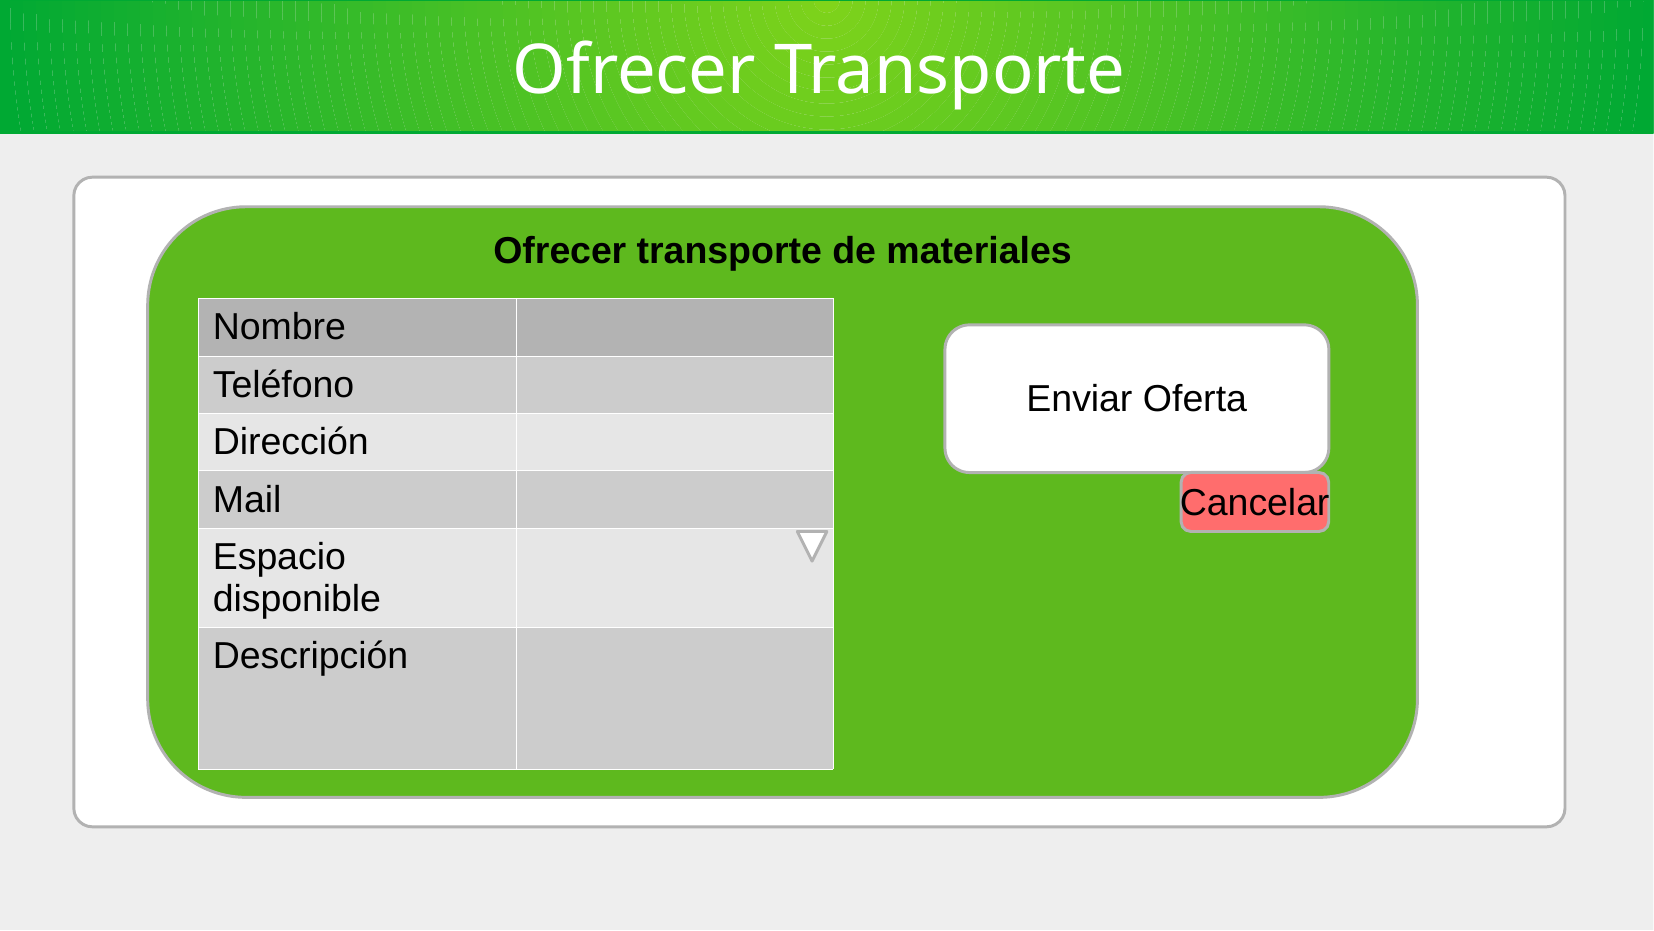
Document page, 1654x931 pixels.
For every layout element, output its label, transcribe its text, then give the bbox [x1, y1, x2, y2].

table_cell [517, 529, 833, 627]
table_cell [517, 414, 833, 470]
text_box Enviar Oferta [944, 324, 1329, 473]
title Ofrecer Transporte [73, 14, 1565, 119]
table_cell Dirección [199, 414, 516, 470]
text_box [797, 531, 827, 562]
table_cell [517, 628, 833, 769]
table_cell [517, 357, 833, 413]
text_box Cancelar [1181, 472, 1329, 532]
table_cell Teléfono [199, 357, 516, 413]
table_cell Descripción [199, 628, 516, 769]
table_header [517, 299, 833, 356]
table_cell Mail [199, 471, 516, 528]
table_cell Espacio disponible [199, 529, 516, 627]
text_box Ofrecer transporte de materiales [147, 206, 1418, 798]
table_cell [517, 471, 833, 528]
table_header Nombre [199, 299, 516, 356]
